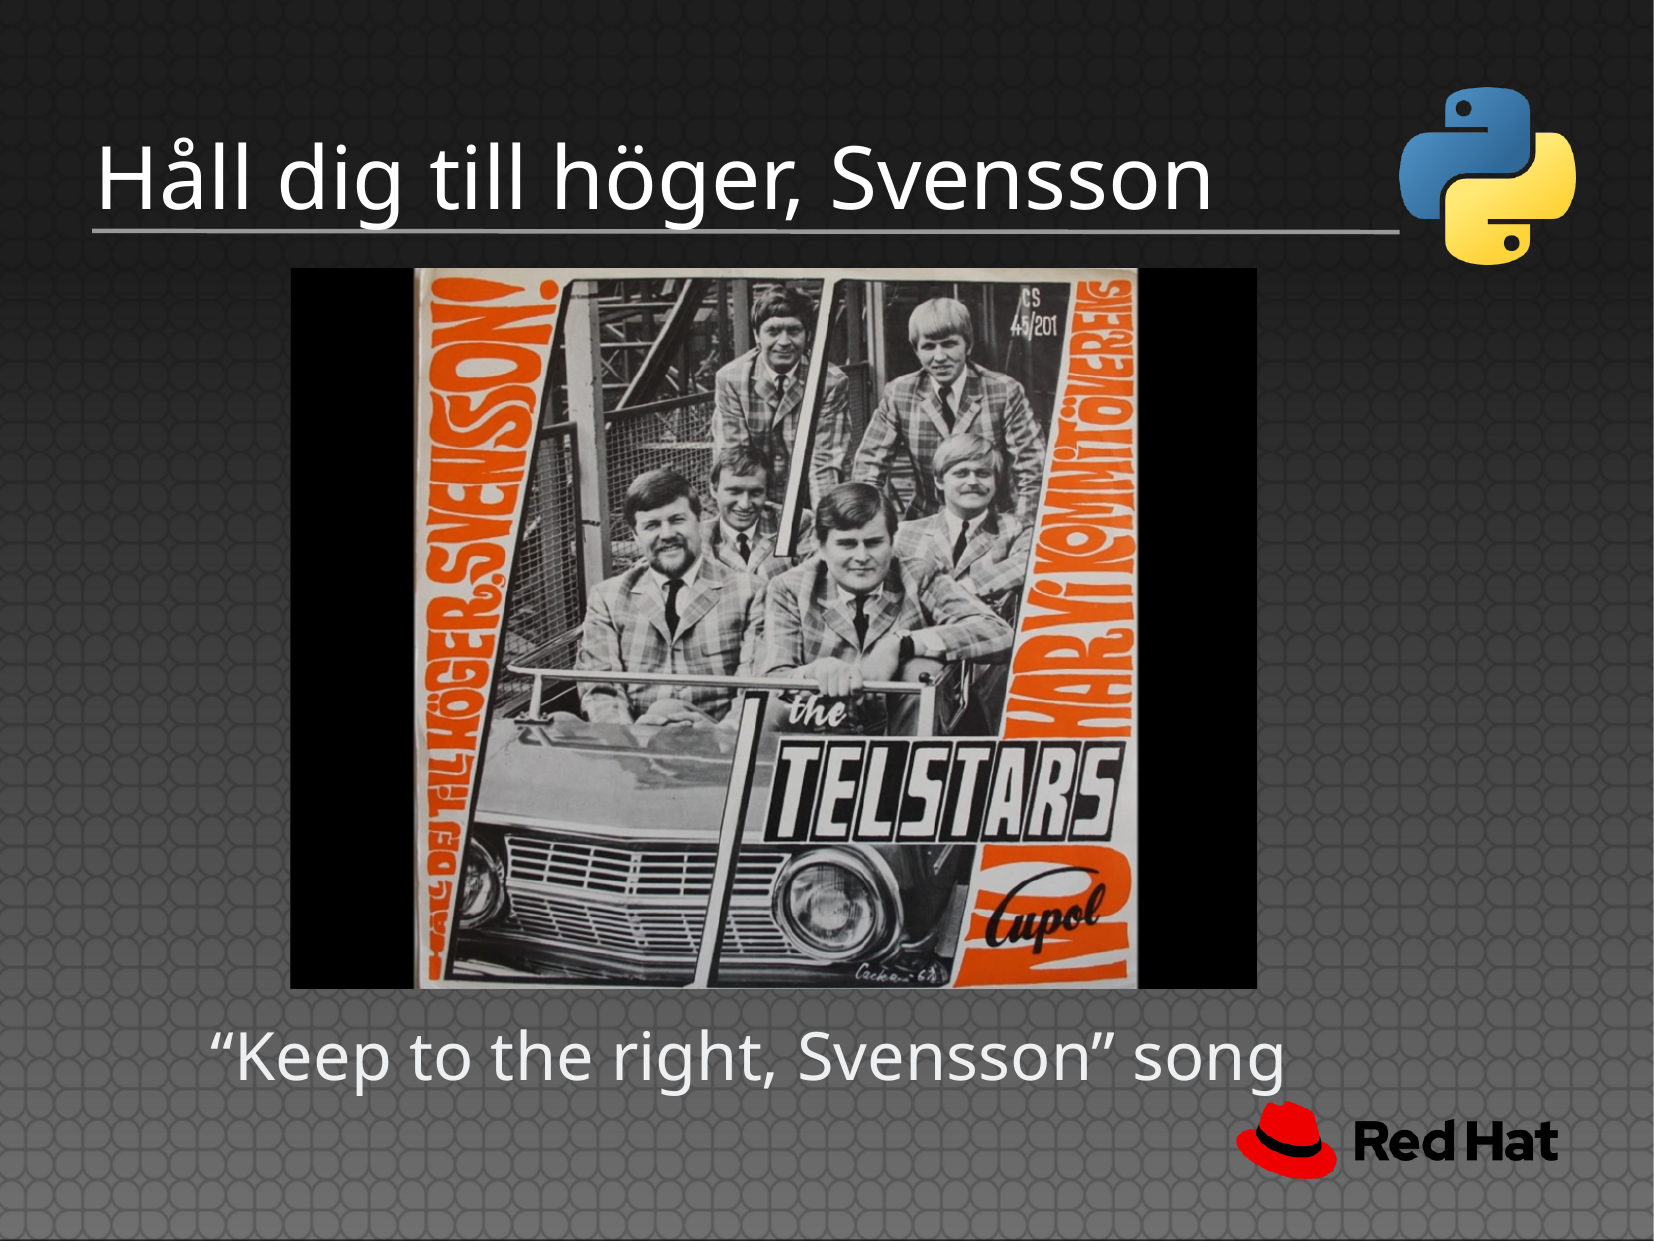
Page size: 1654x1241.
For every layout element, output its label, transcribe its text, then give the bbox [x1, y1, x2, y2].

title Håll dig till höger, Svensson [94, 100, 1426, 251]
text_box “Keep to the right, Svensson” song [195, 1001, 1396, 1091]
picture [0, 0, 1654, 1241]
